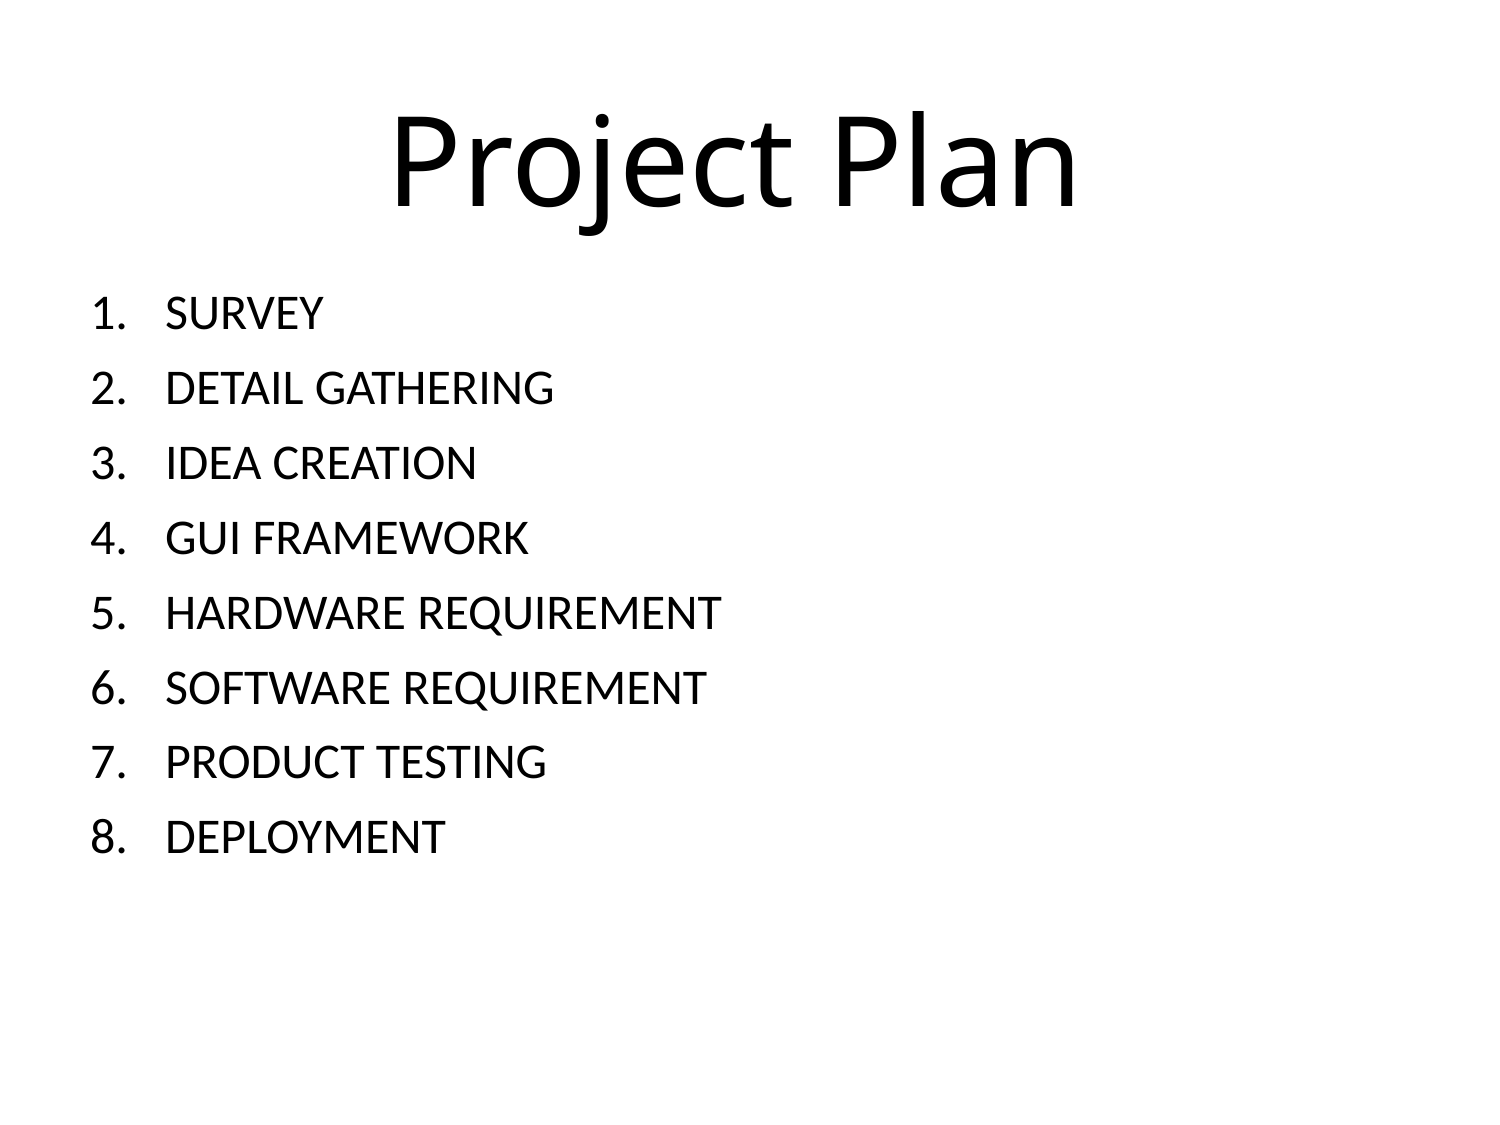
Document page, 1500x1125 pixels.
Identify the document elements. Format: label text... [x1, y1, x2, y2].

title Project Plan [31, 48, 1438, 241]
subtitle SURVEY DETAIL GATHERING IDEA CREATION GUI FRAMEWORK HARDWARE REQUIREMENT SOFTWARE REQUIREMENT PRODUCT TESTING DEPLOYMENT [75, 279, 1438, 1065]
